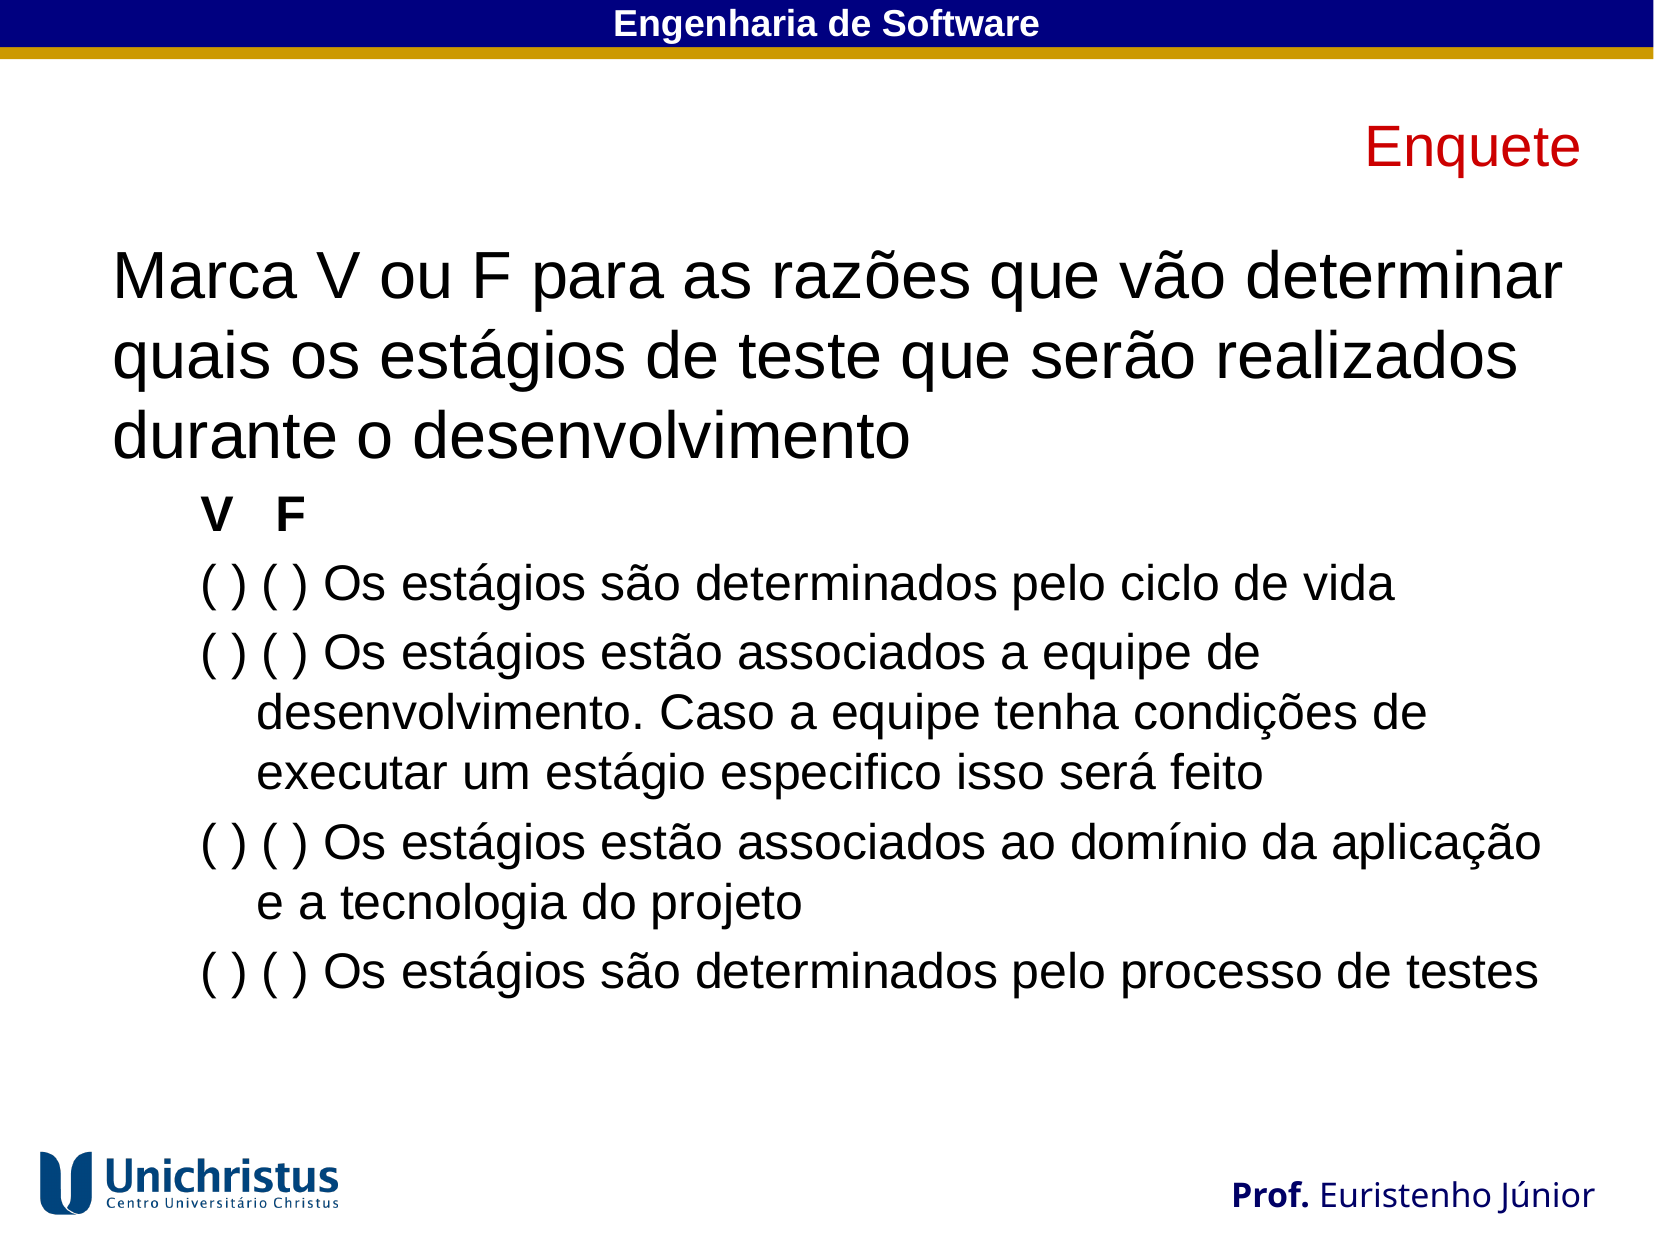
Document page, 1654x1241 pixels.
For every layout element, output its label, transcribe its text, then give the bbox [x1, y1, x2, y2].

text_box [0, 48, 1654, 60]
text_box Prof. Euristenho Júnior [1216, 1163, 1654, 1224]
picture [35, 1148, 343, 1217]
list Marca V ou F para as razões que vão determinar quais os estágios de teste que serão realizados durante o desenvolvimento V F ( ) ( ) Os estágios são determinados pelo ciclo de vida ( ) ( ) Os estágios estão associados a equipe de desenvolvimento. Caso a equipe tenha condições de executar um estágio especifico isso será feito ( ) ( ) Os estágios estão associados ao domínio da aplicação e a tecnologia do projeto ( ) ( ) Os estágios são determinados pelo processo de testes [35, 224, 1595, 1136]
text_box Enquete [1349, 106, 1619, 213]
text_box Engenharia de Software [0, 0, 1654, 48]
